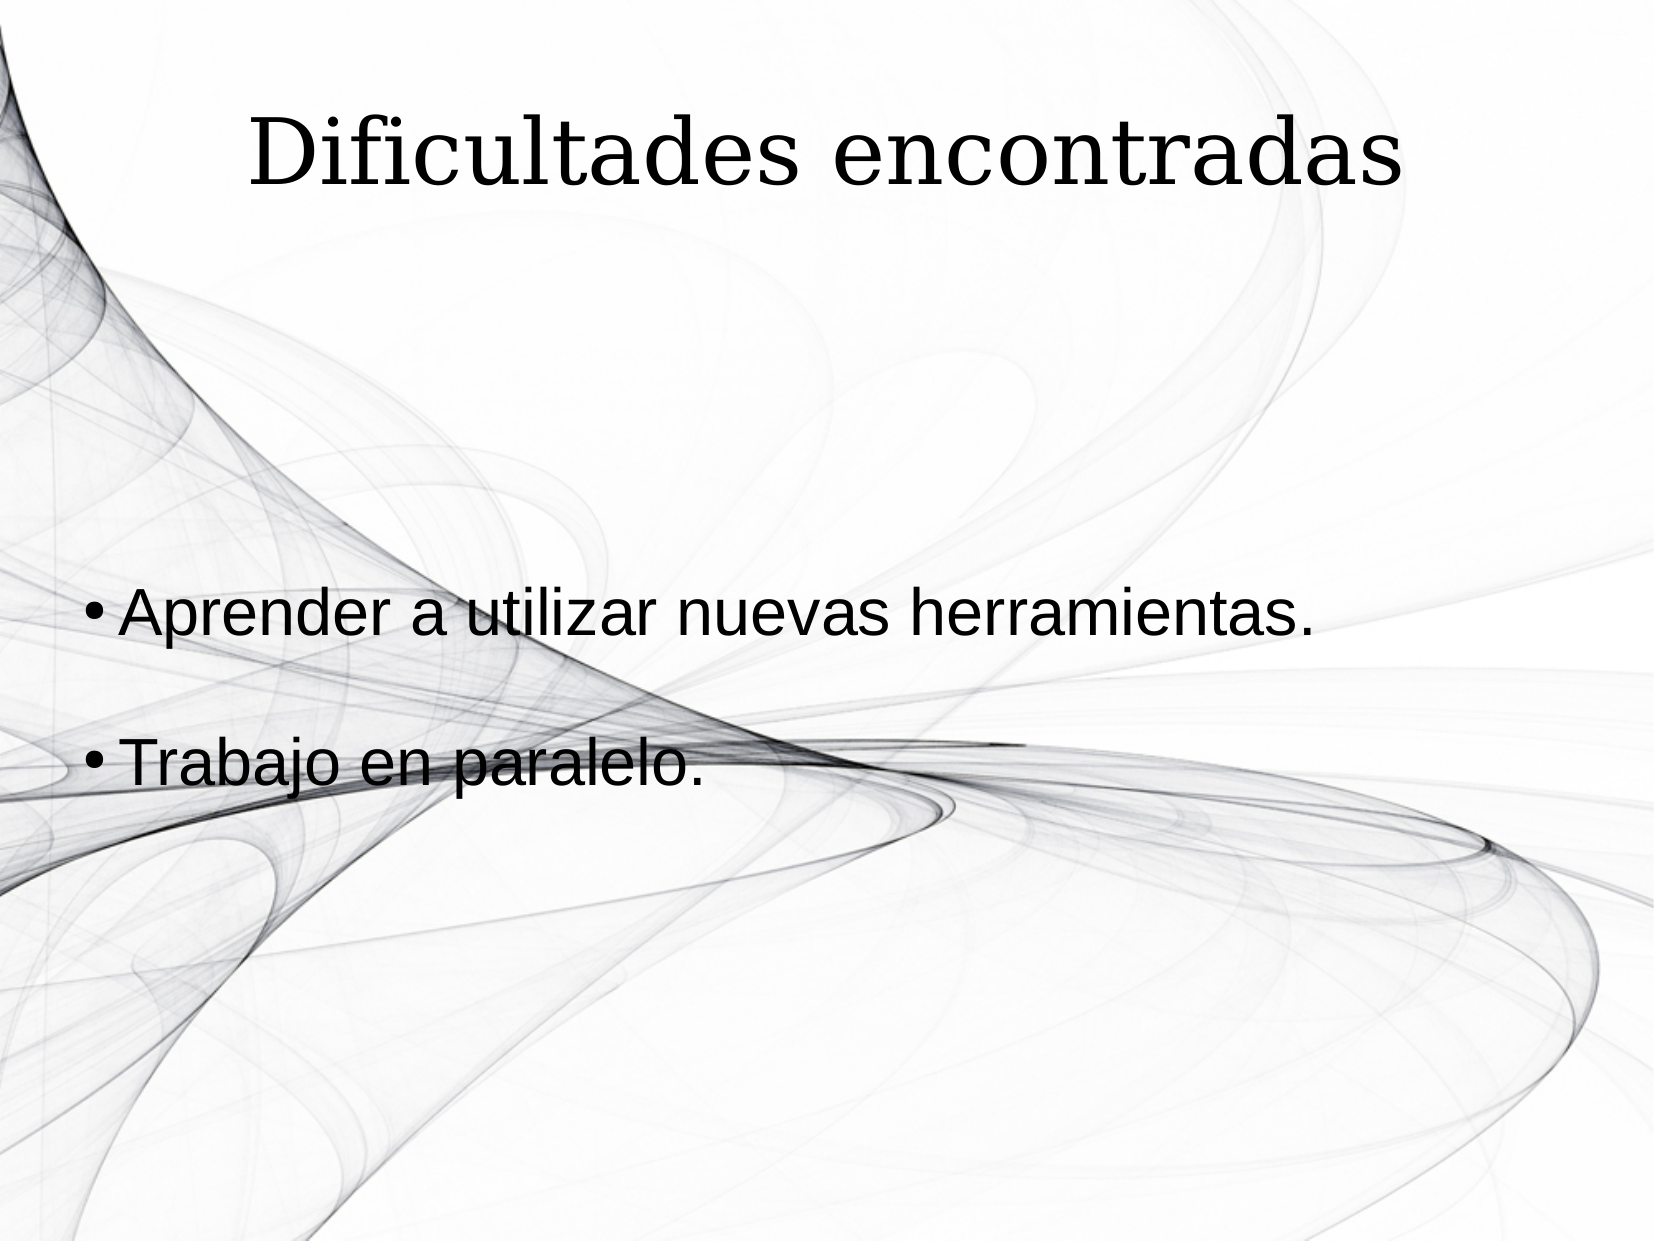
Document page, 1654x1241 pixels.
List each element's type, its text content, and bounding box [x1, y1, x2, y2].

picture [0, 0, 1654, 1241]
title Dificultades encontradas [82, 49, 1571, 257]
subtitle Aprender a utilizar nuevas herramientas. Trabajo en paralelo. [82, 290, 1571, 1010]
